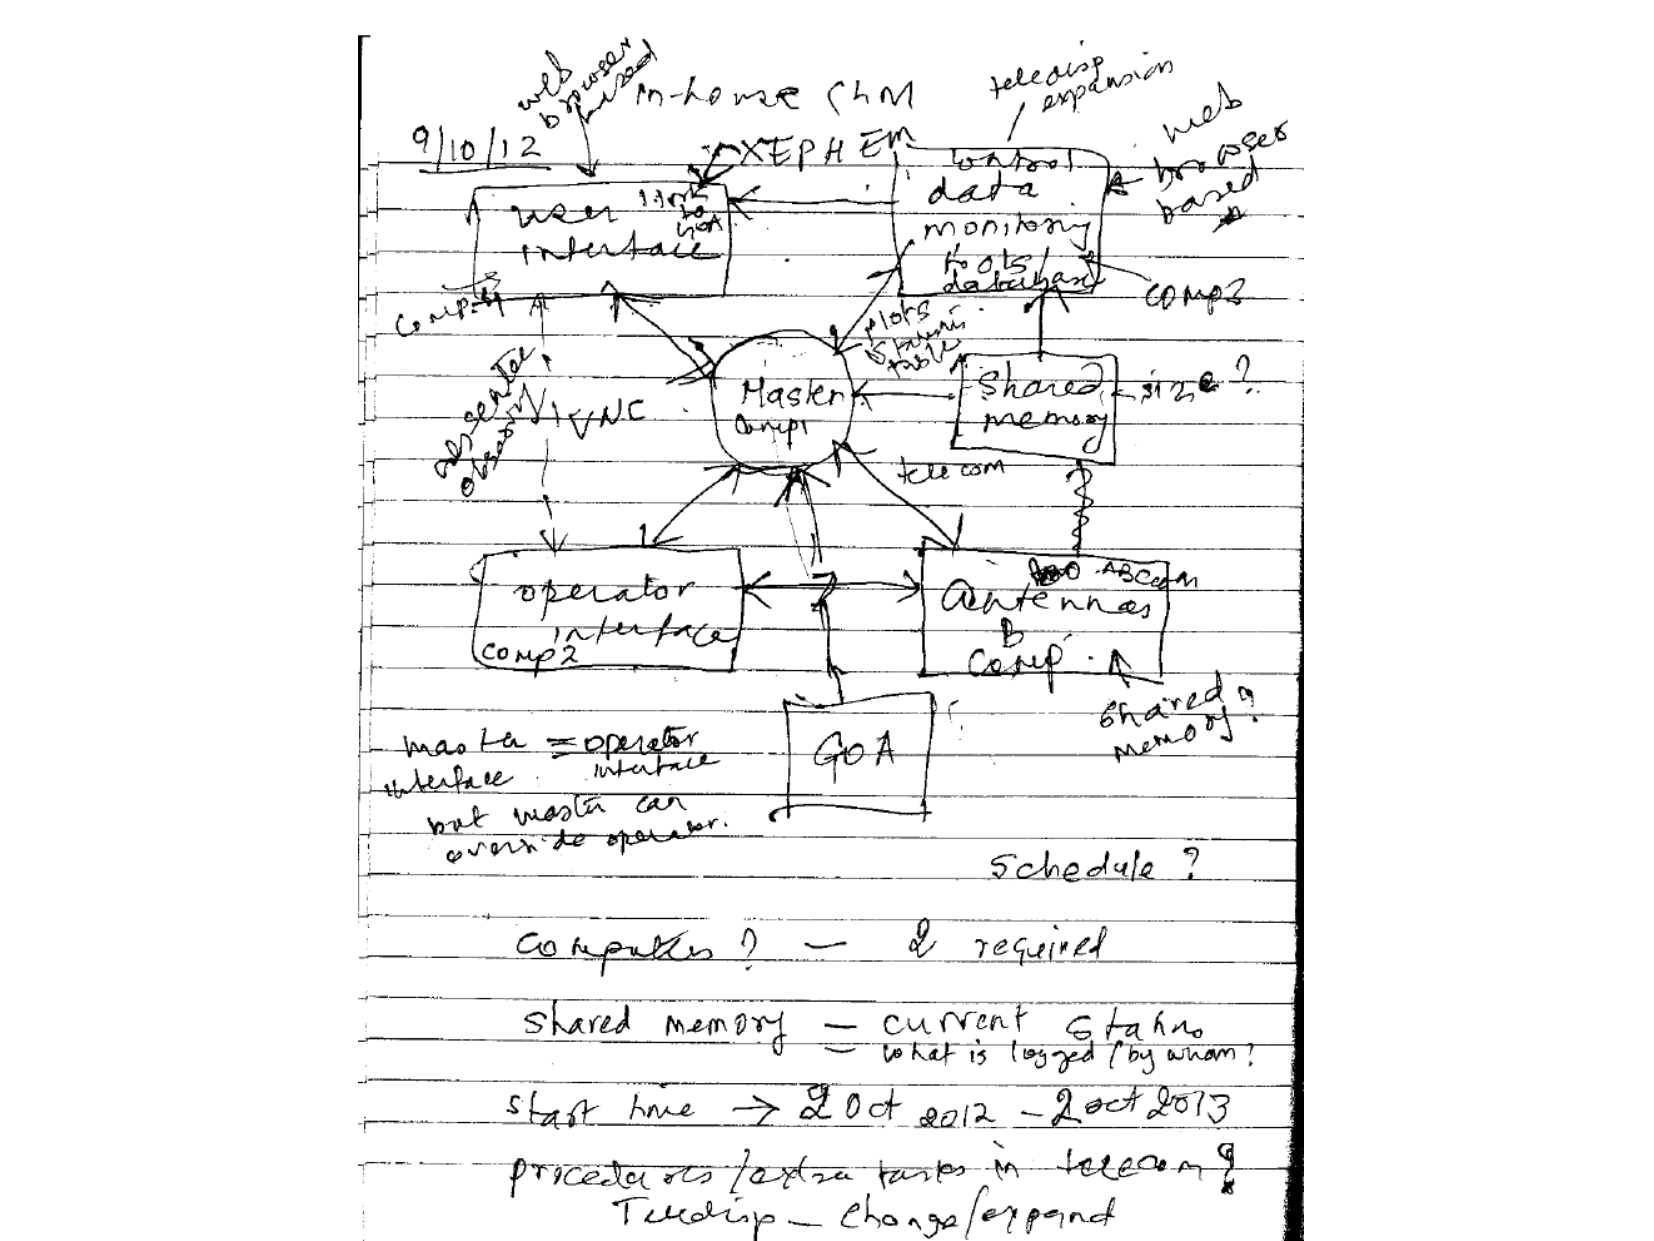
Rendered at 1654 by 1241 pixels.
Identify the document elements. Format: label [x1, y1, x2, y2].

picture [358, 0, 1304, 1241]
